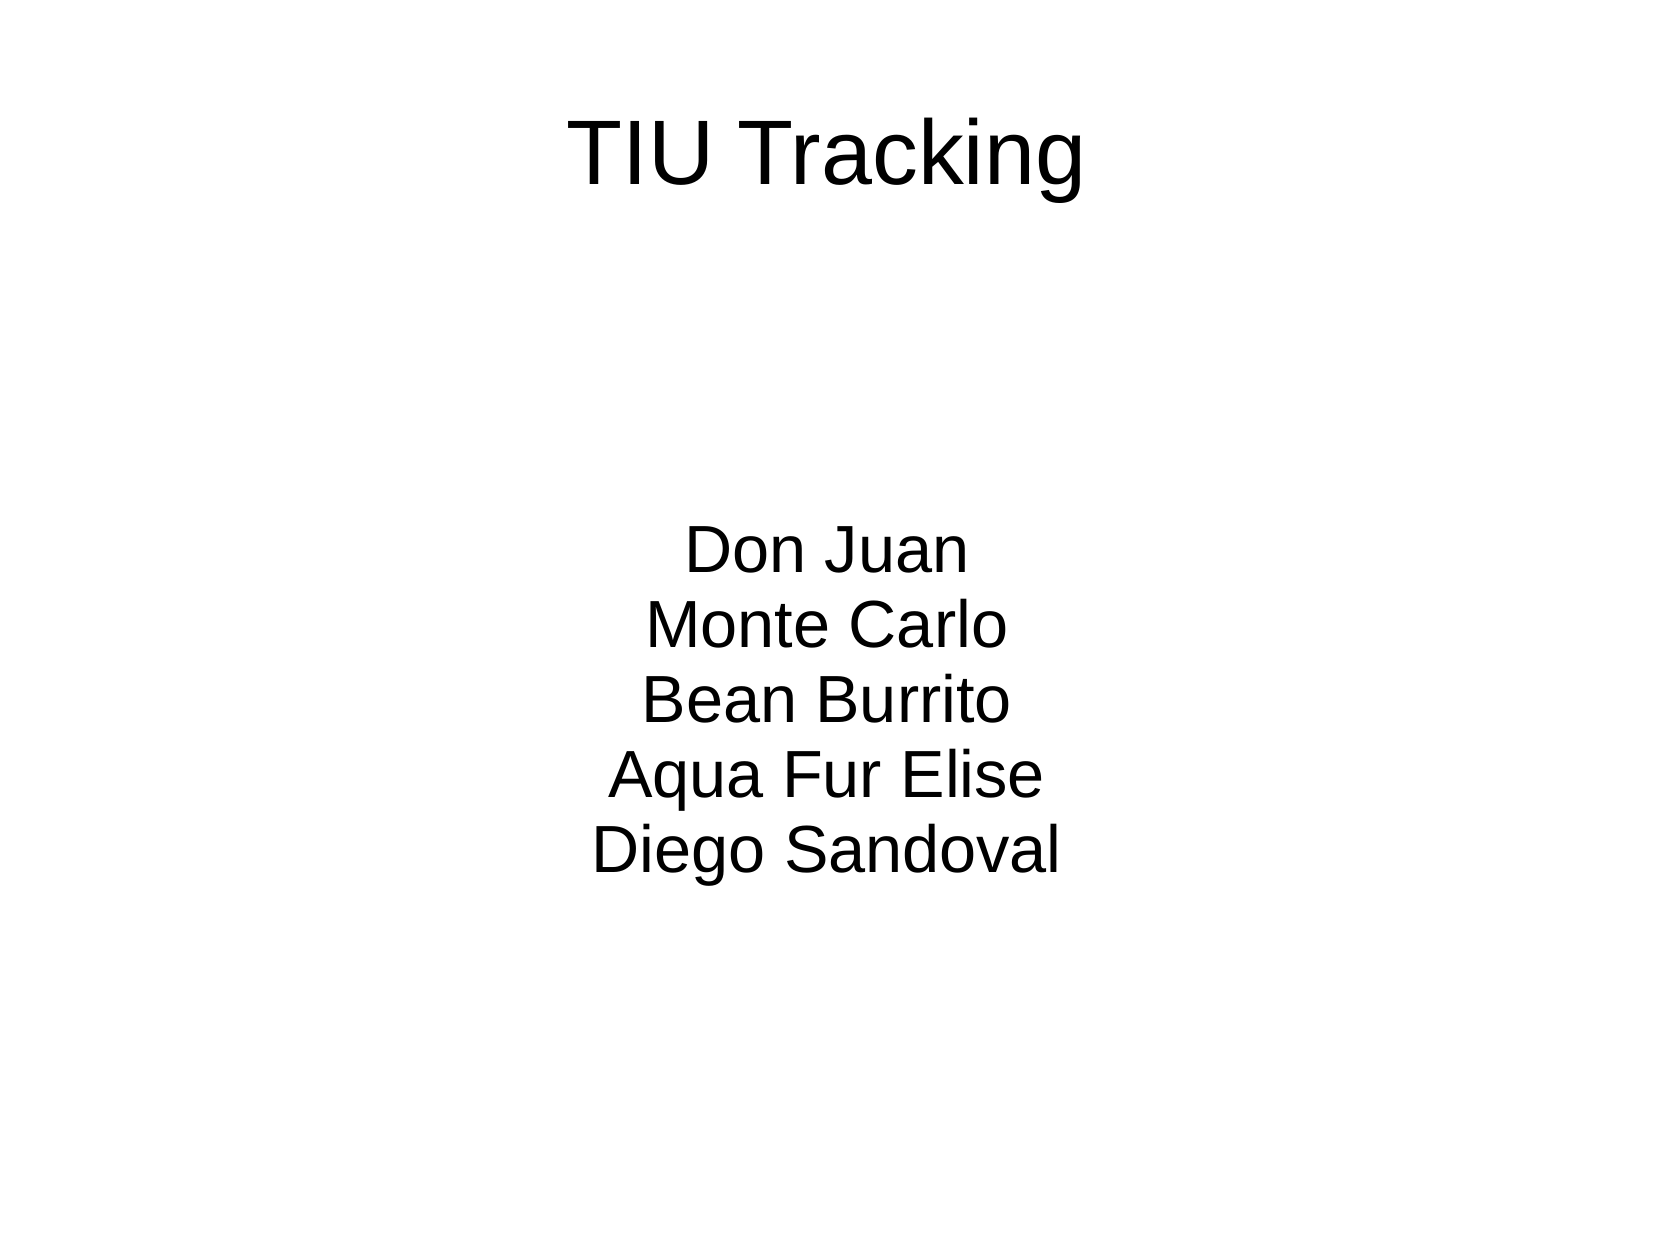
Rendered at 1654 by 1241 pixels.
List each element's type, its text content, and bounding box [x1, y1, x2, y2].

title TIU Tracking [82, 49, 1571, 257]
subtitle Don Juan Monte Carlo Bean Burrito Aqua Fur Elise Diego Sandoval [82, 290, 1571, 1109]
